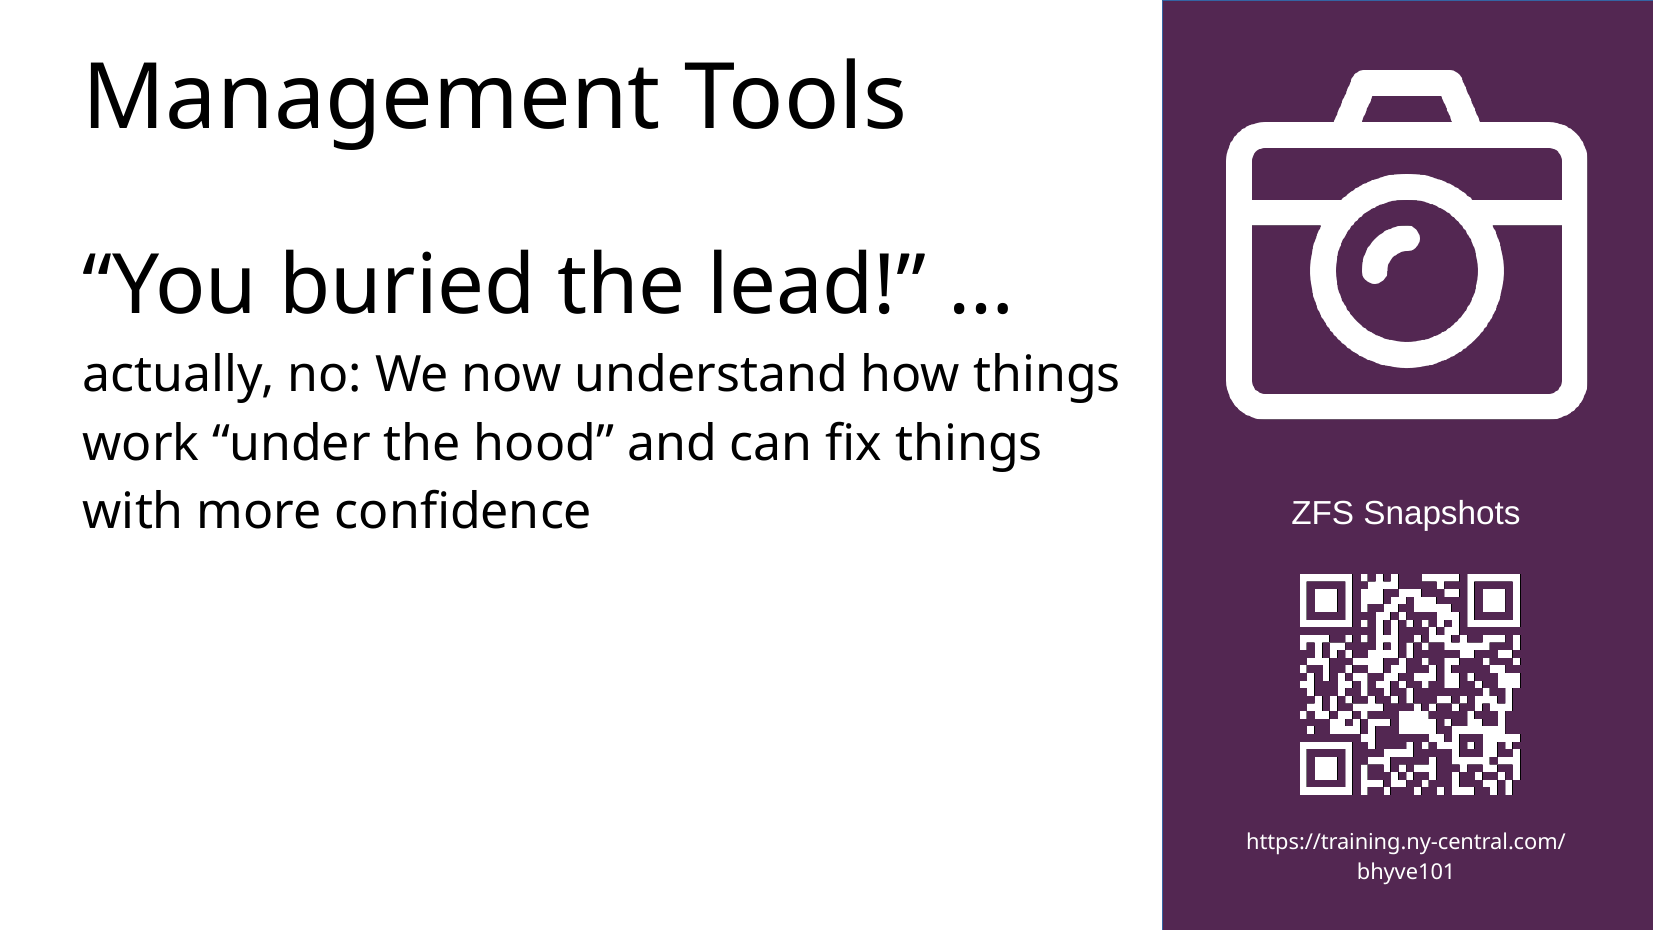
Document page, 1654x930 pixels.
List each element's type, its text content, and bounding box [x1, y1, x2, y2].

title Management Tools [82, 37, 1571, 150]
picture [1200, 44, 1613, 458]
text_box https://training.ny-central.com/bhyve101 [1200, 819, 1613, 930]
subtitle “You buried the lead!” … actually, no: We now understand how things work “under the hood” and can fix things with more confidence [82, 224, 1126, 825]
text_box [1162, 0, 1653, 930]
picture [1268, 638, 1550, 826]
text_box ZFS Snapshots [1200, 487, 1613, 638]
